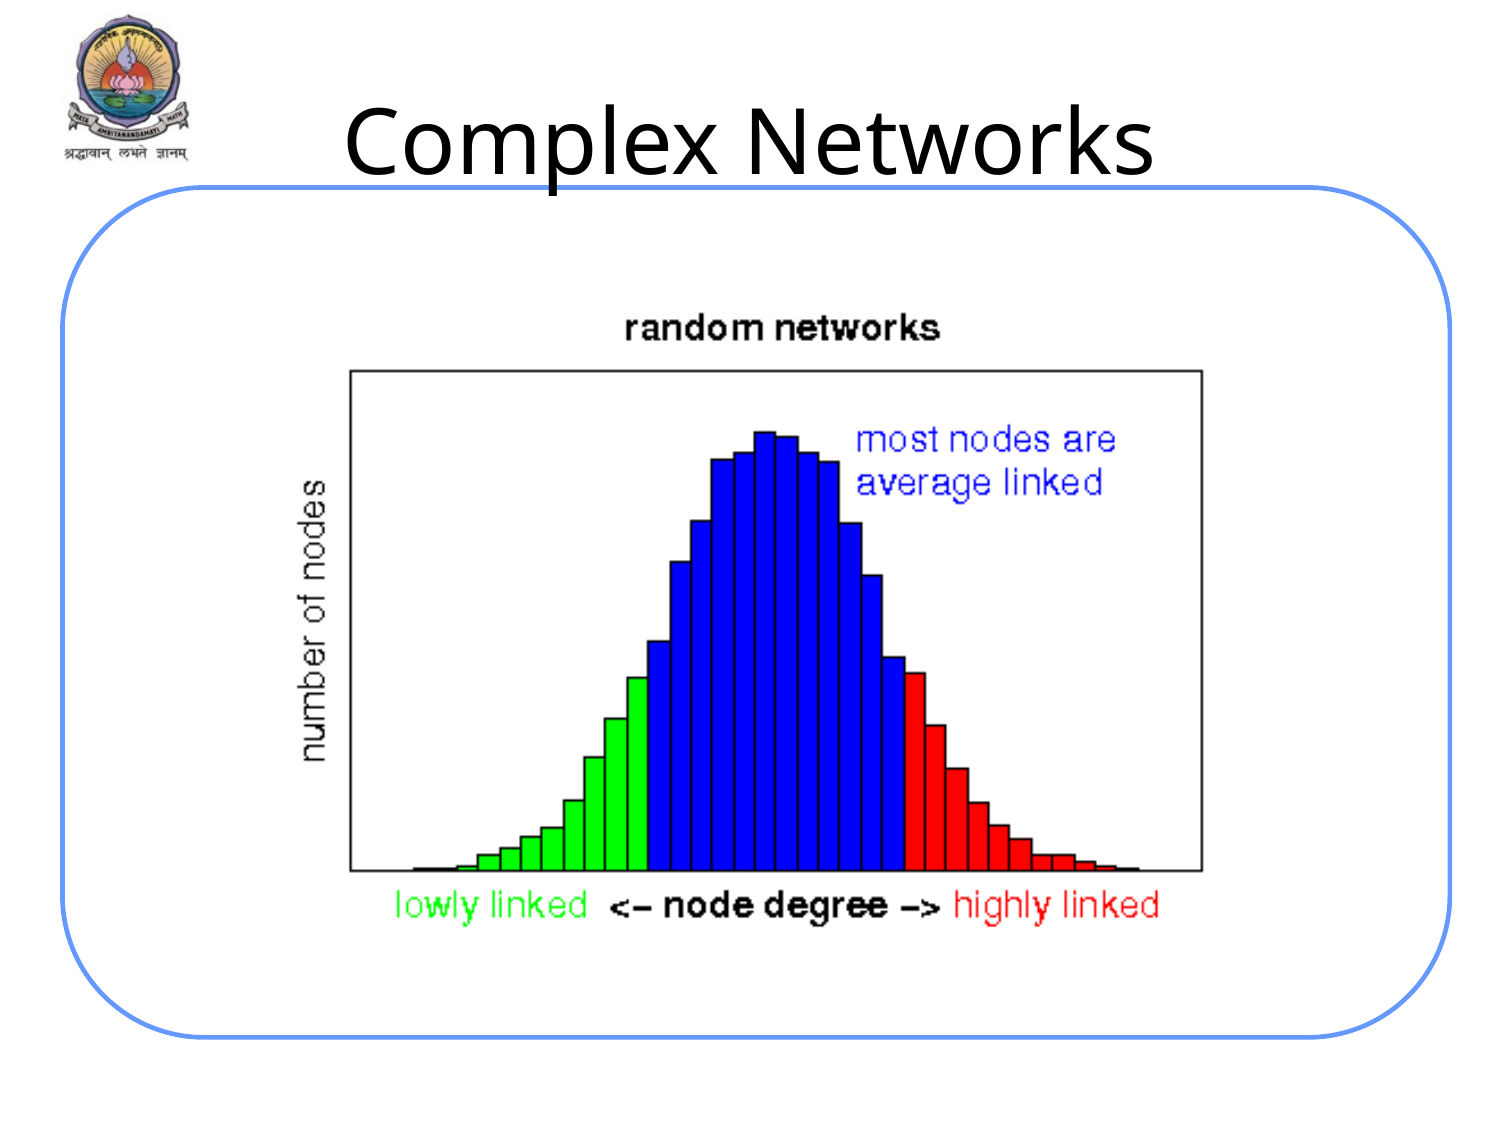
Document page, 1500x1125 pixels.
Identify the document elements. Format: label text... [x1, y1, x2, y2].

picture [62, 12, 193, 163]
picture [282, 291, 1288, 934]
title Complex Networks [75, 44, 1425, 233]
